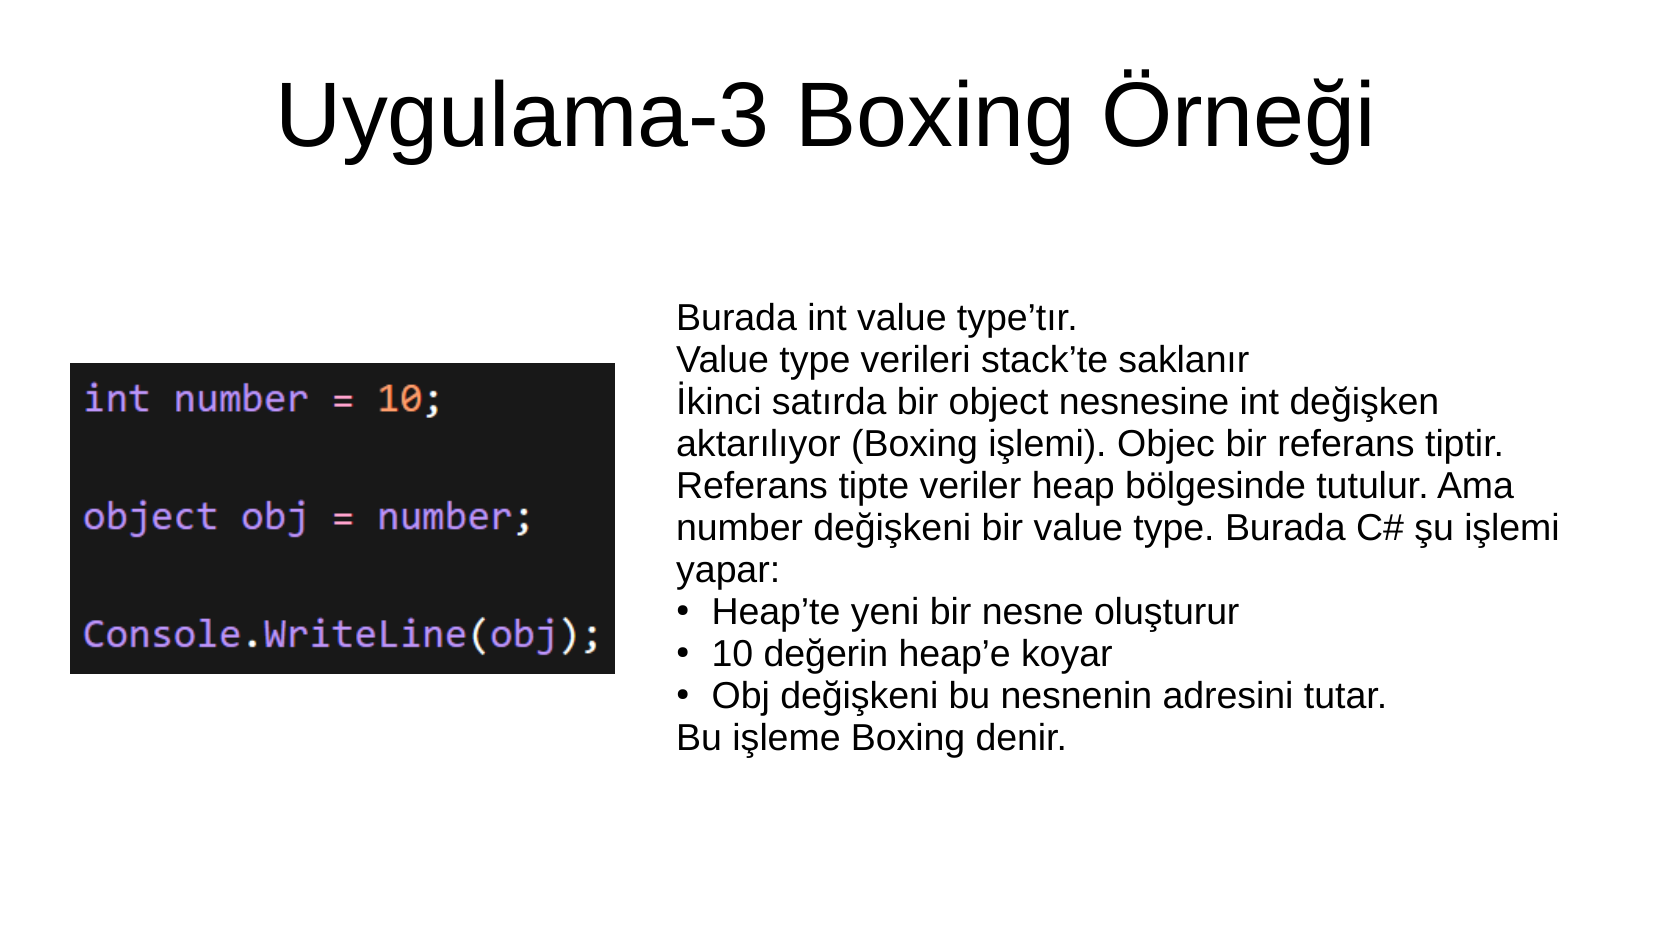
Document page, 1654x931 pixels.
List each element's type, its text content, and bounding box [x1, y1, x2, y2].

picture [70, 363, 615, 674]
text_box Burada int value type’tır. Value type verileri stack’te saklanır İkinci satırda bir object nesnesine int değişken aktarılıyor (Boxing işlemi). Objec bir referans tiptir. Referans tipte veriler heap bölgesinde tutulur. Ama number değişkeni bir value type. Burada C# şu işlemi yapar: Heap’te yeni bir nesne oluşturur 10 değerin heap’e koyar Obj değişkeni bu nesnenin adresini tutar. Bu işleme Boxing denir. [661, 289, 1607, 877]
title Uygulama-3 Boxing Örneği [82, 37, 1571, 193]
